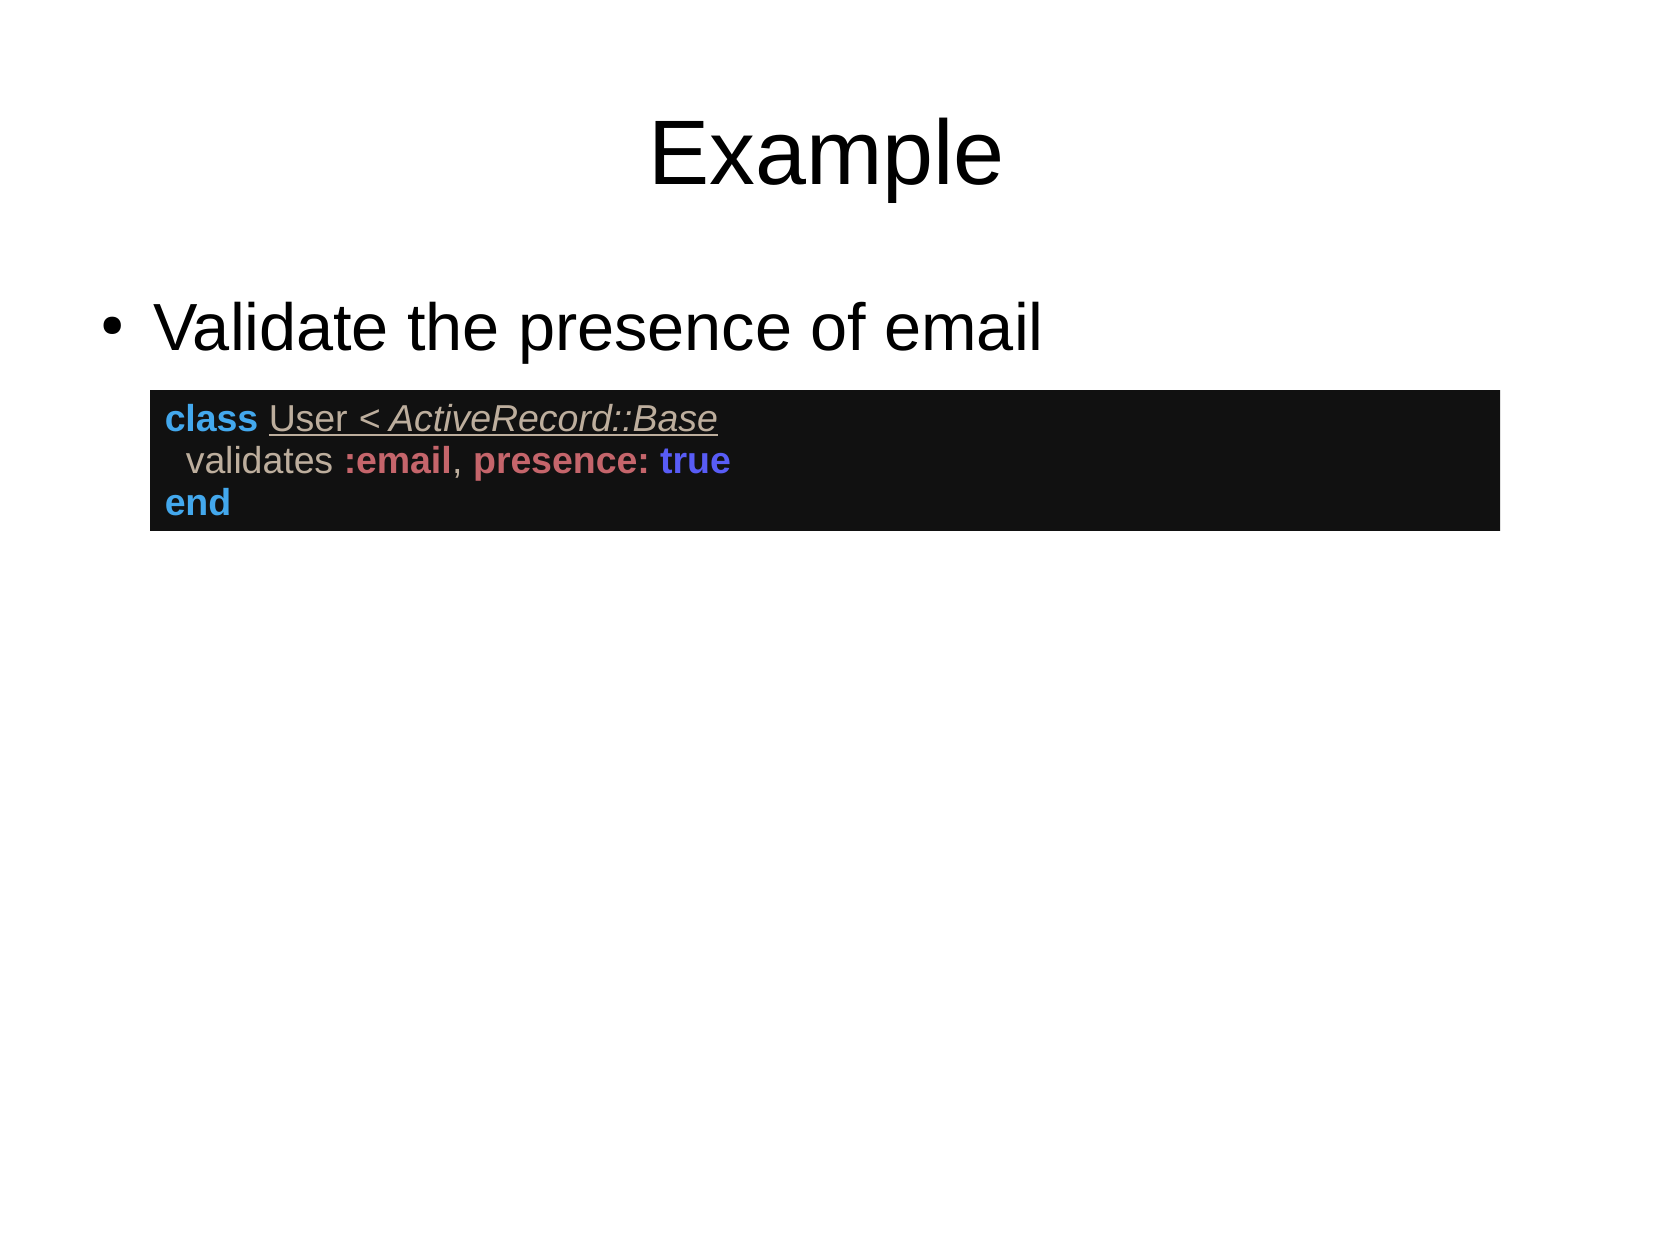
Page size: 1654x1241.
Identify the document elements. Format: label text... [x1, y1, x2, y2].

title Example [82, 49, 1571, 257]
text_box class User < ActiveRecord::Base validates :email, presence: true end [150, 390, 1501, 531]
list Validate the presence of email [82, 290, 1571, 1010]
